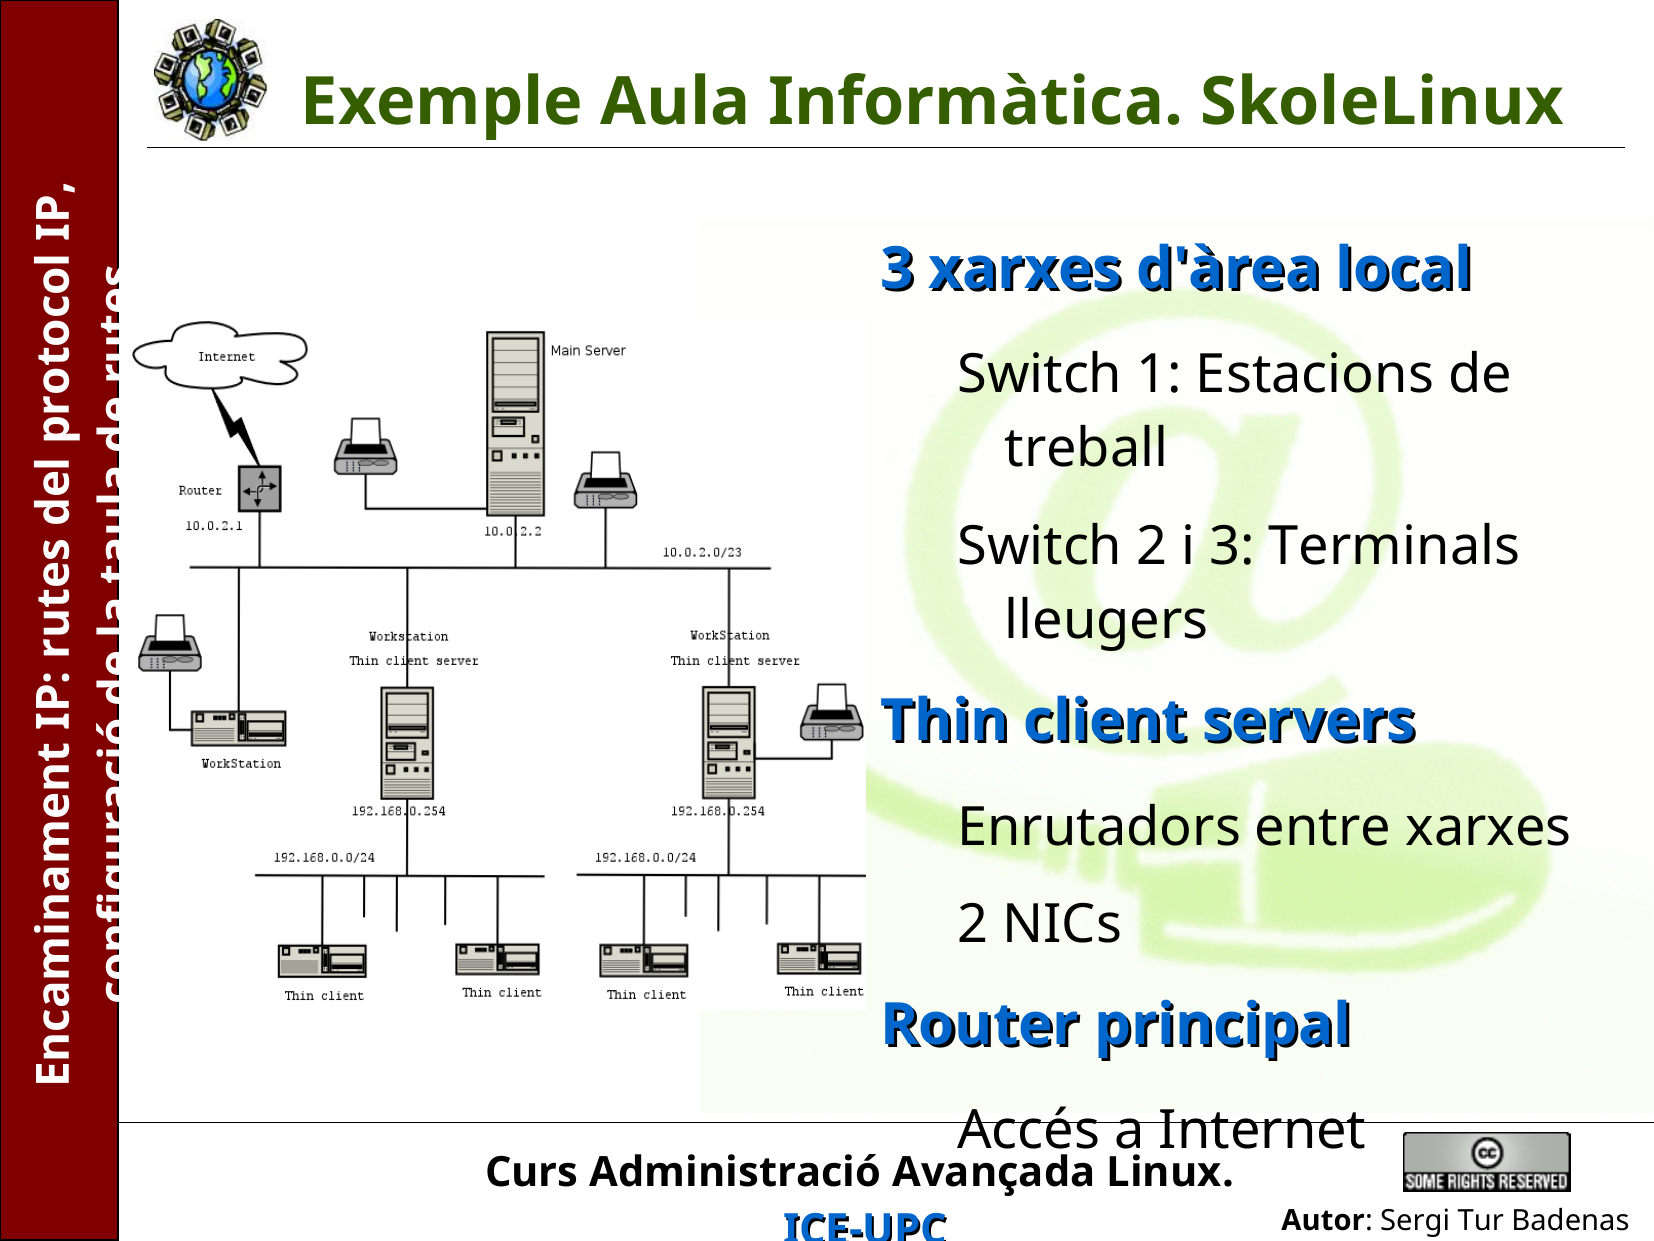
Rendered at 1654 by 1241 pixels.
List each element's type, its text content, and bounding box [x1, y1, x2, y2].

picture [130, 217, 1654, 1113]
picture [1403, 1132, 1571, 1192]
picture [154, 19, 268, 142]
list 3 xarxes d'àrea local Switch 1: Estacions de treball Switch 2 i 3: Terminals lleugers Thin client servers Enrutadors entre xarxes 2 NICs Router principal Accés a Internet [862, 226, 1654, 1093]
title Exemple Aula Informàtica. SkoleLinux [171, 49, 1654, 148]
